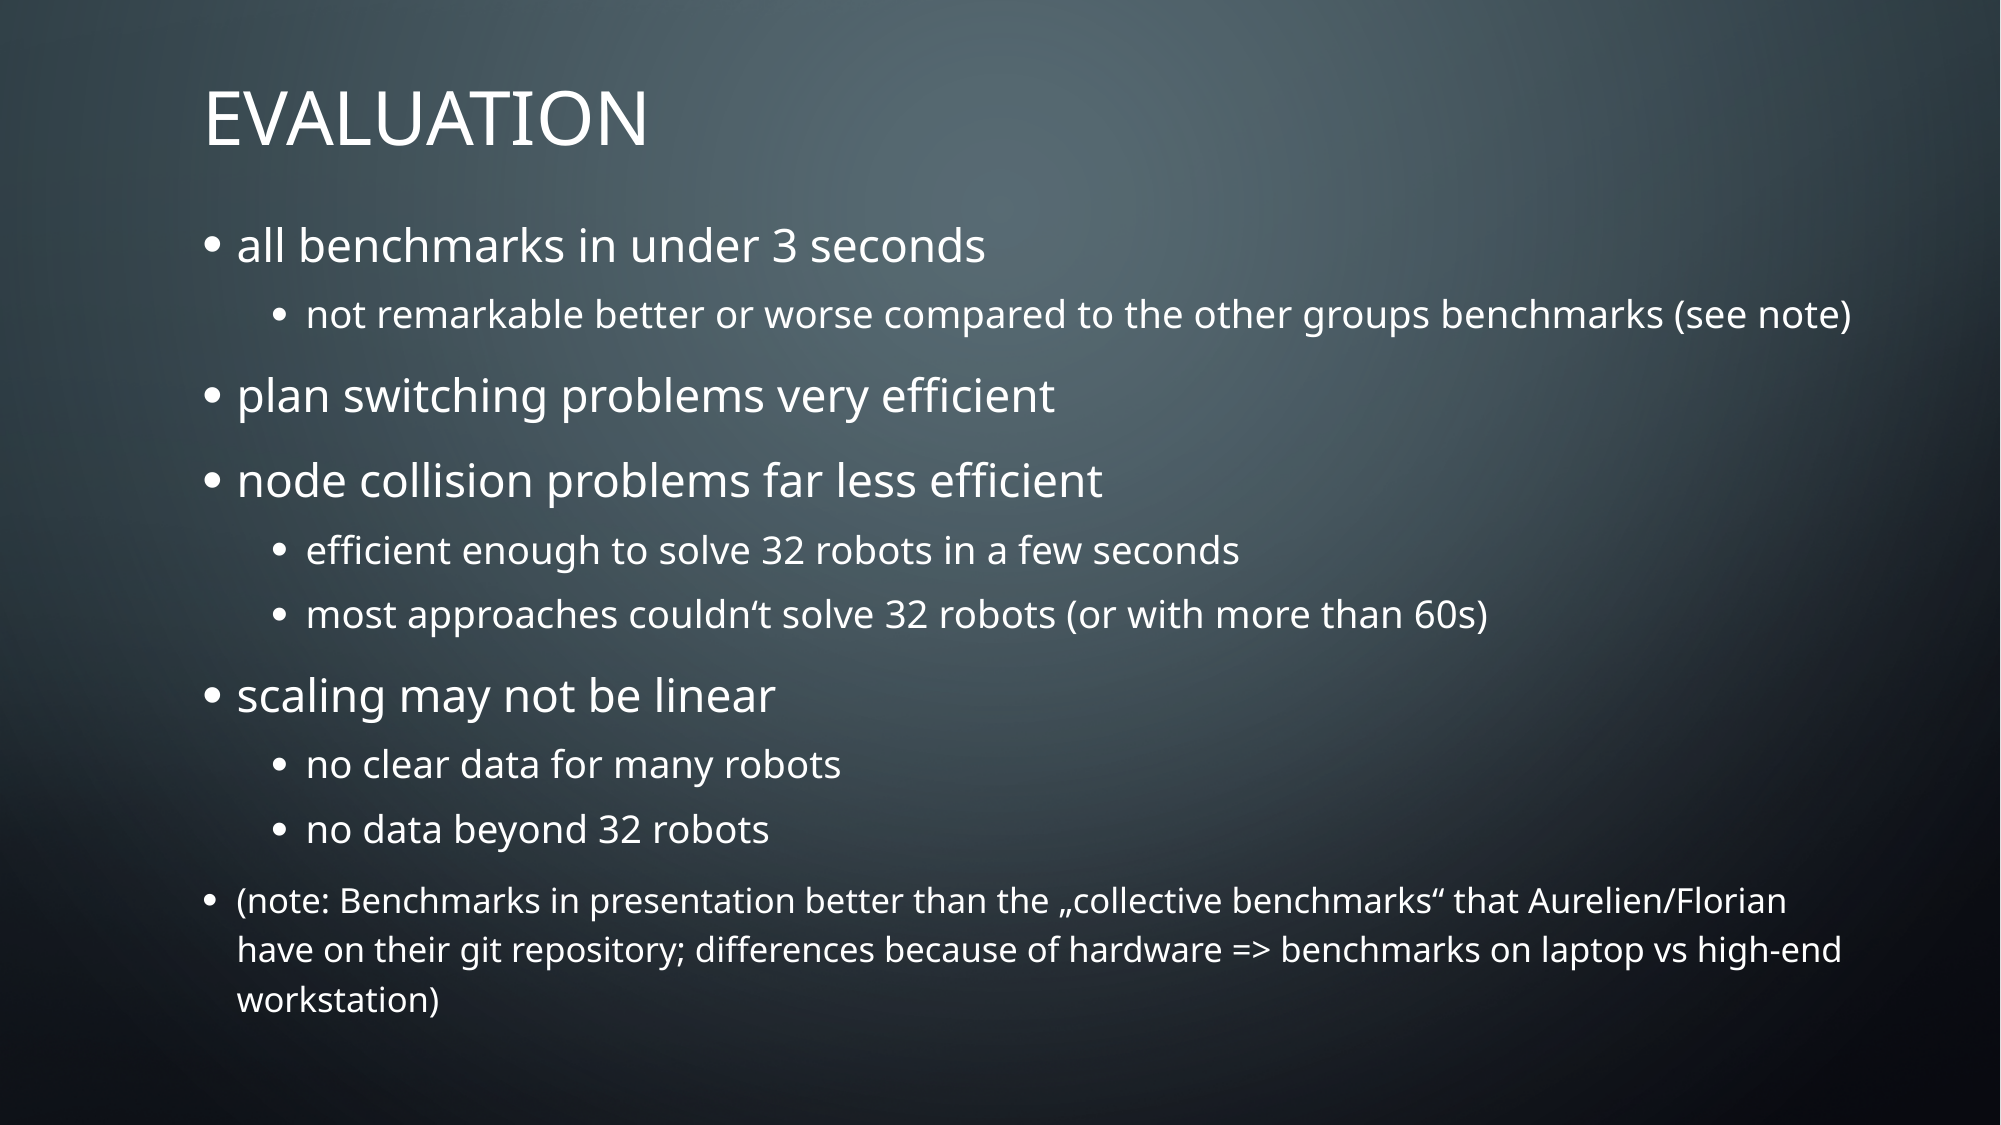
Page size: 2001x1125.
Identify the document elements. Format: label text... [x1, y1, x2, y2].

picture [0, 0, 2001, 1125]
title Evaluation [187, 0, 1813, 198]
list all benchmarks in under 3 seconds not remarkable better or worse compared to the other groups benchmarks (see note) plan switching problems very efficient node collision problems far less efficient efficient enough to solve 32 robots in a few seconds most approaches couldn‘t solve 32 robots (or with more than 60s) scaling may not be linear no clear data for many robots no data beyond 32 robots (note: Benchmarks in presentation better than the „collective benchmarks“ that Aurelien/Florian have on their git repository; differences because of hardware => benchmarks on laptop vs high-end workstation) [187, 198, 1872, 1083]
